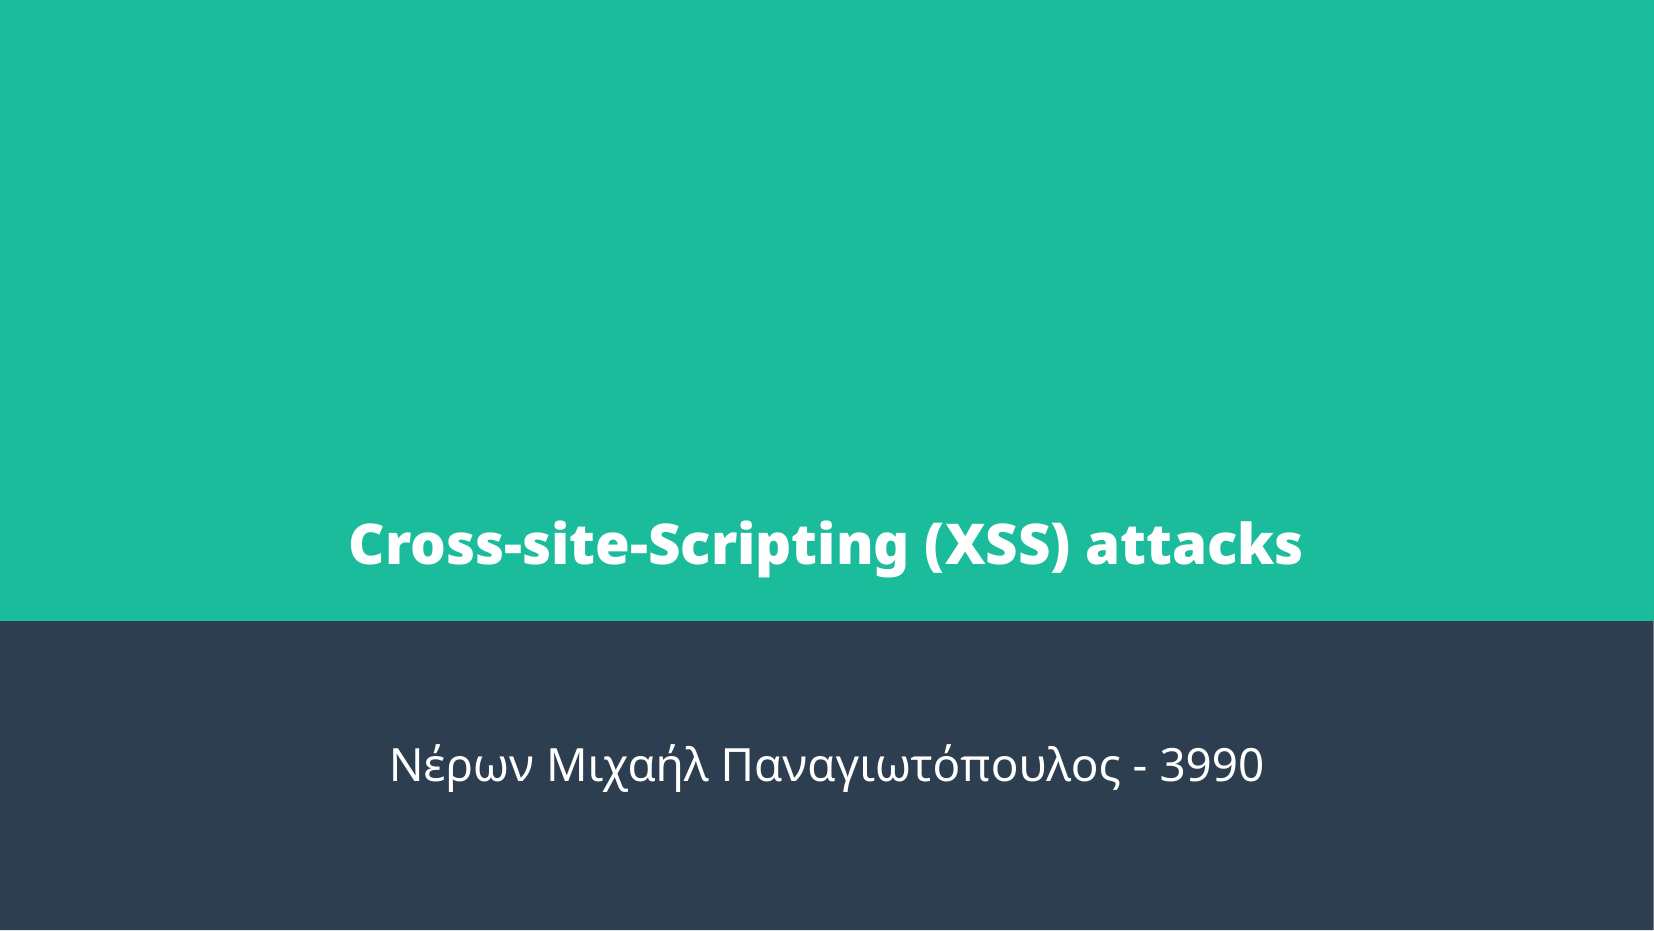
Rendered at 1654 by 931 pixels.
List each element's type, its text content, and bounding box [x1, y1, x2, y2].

subtitle Νέρων Μιχαήλ Παναγιωτόπουλος - 3990 [59, 642, 1595, 886]
title Cross-site-Scripting (XSS) attacks [59, 465, 1595, 583]
